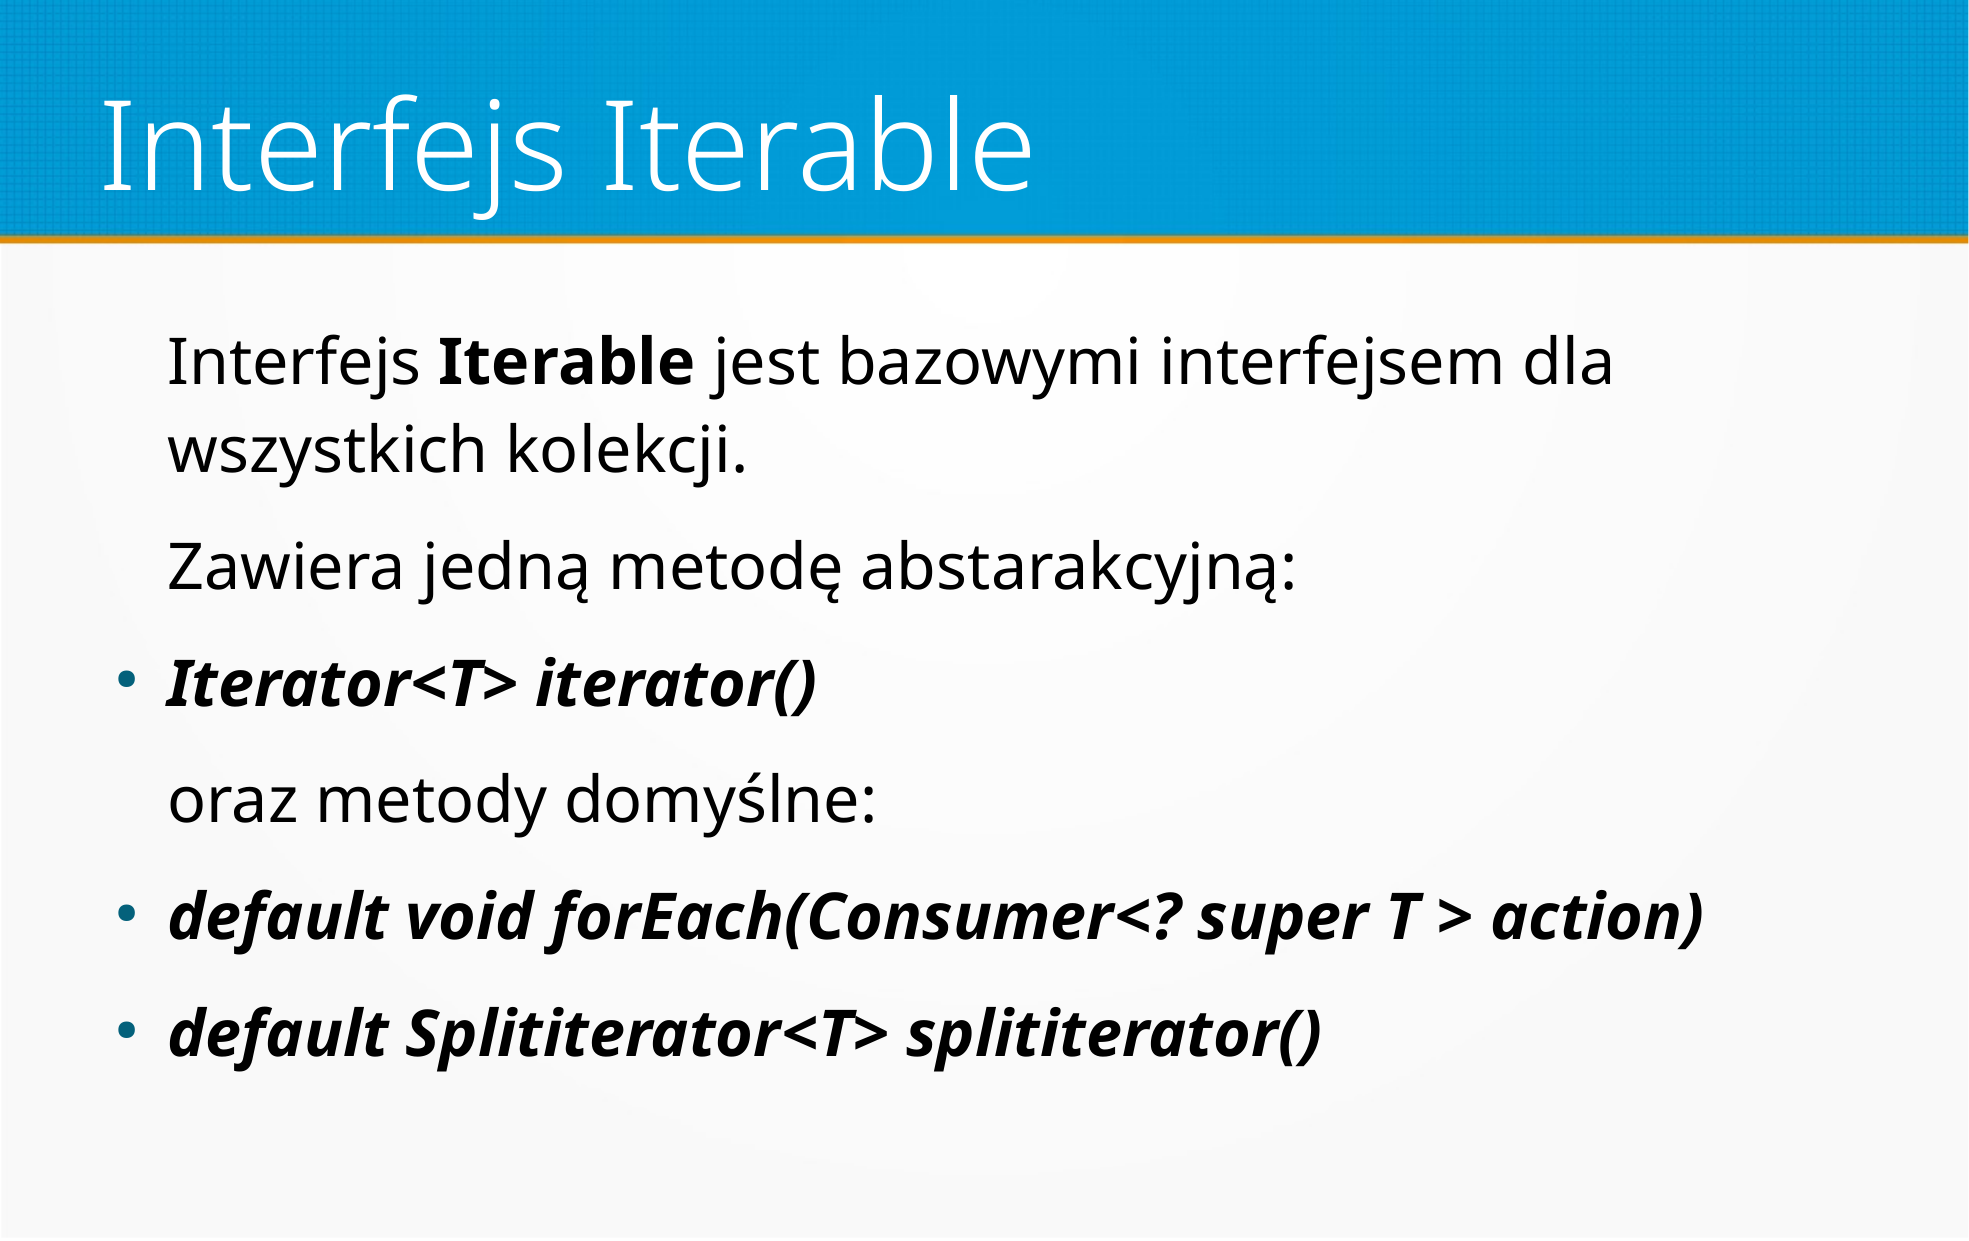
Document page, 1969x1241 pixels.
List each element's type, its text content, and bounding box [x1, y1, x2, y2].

title Interfejs Iterable [98, 19, 1870, 227]
picture [0, 233, 1969, 1241]
list Interfejs Iterable jest bazowymi interfejsem dla wszystkich kolekcji. Zawiera jedną metodę abstarakcyjną: Iterator<T> iterator() oraz metody domyślne: default void forEach(Consumer<? super T > action) default Splititerator<T> splititerator() [98, 315, 1861, 1081]
